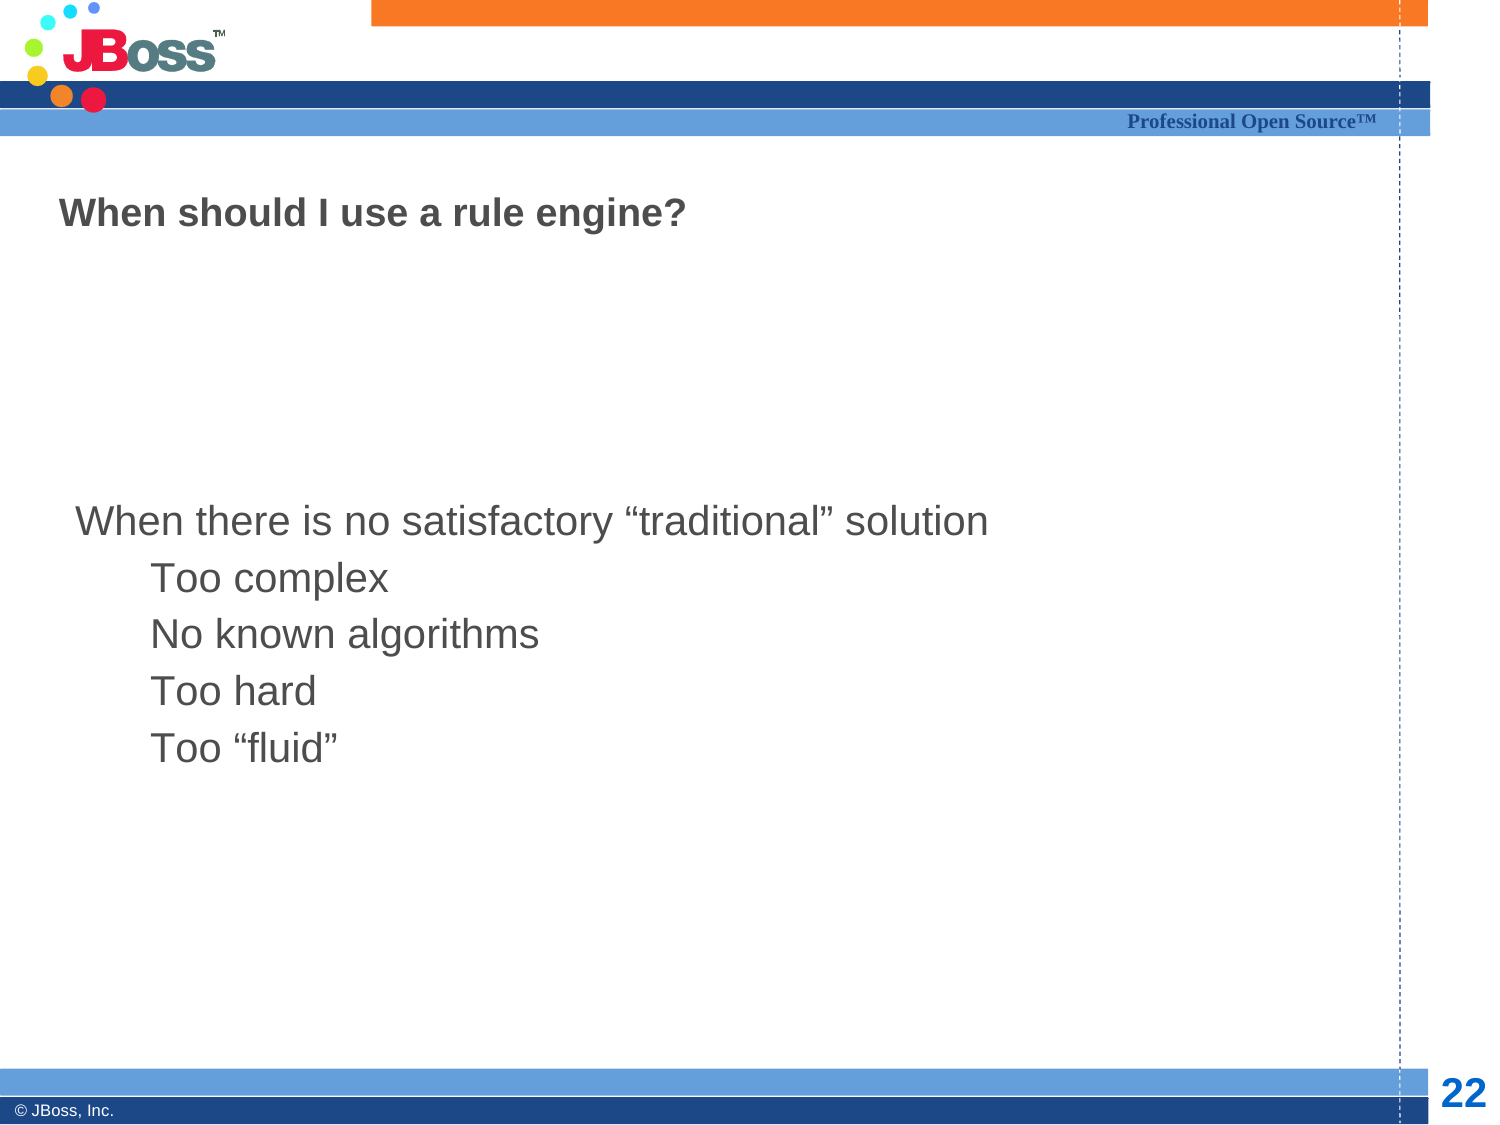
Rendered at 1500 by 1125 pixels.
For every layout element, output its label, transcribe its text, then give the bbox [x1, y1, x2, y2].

title When should I use a rule engine? [59, 129, 1347, 296]
subtitle When there is no satisfactory “traditional” solution Too complex No known algorithms Too hard Too “fluid” [75, 263, 1425, 1006]
